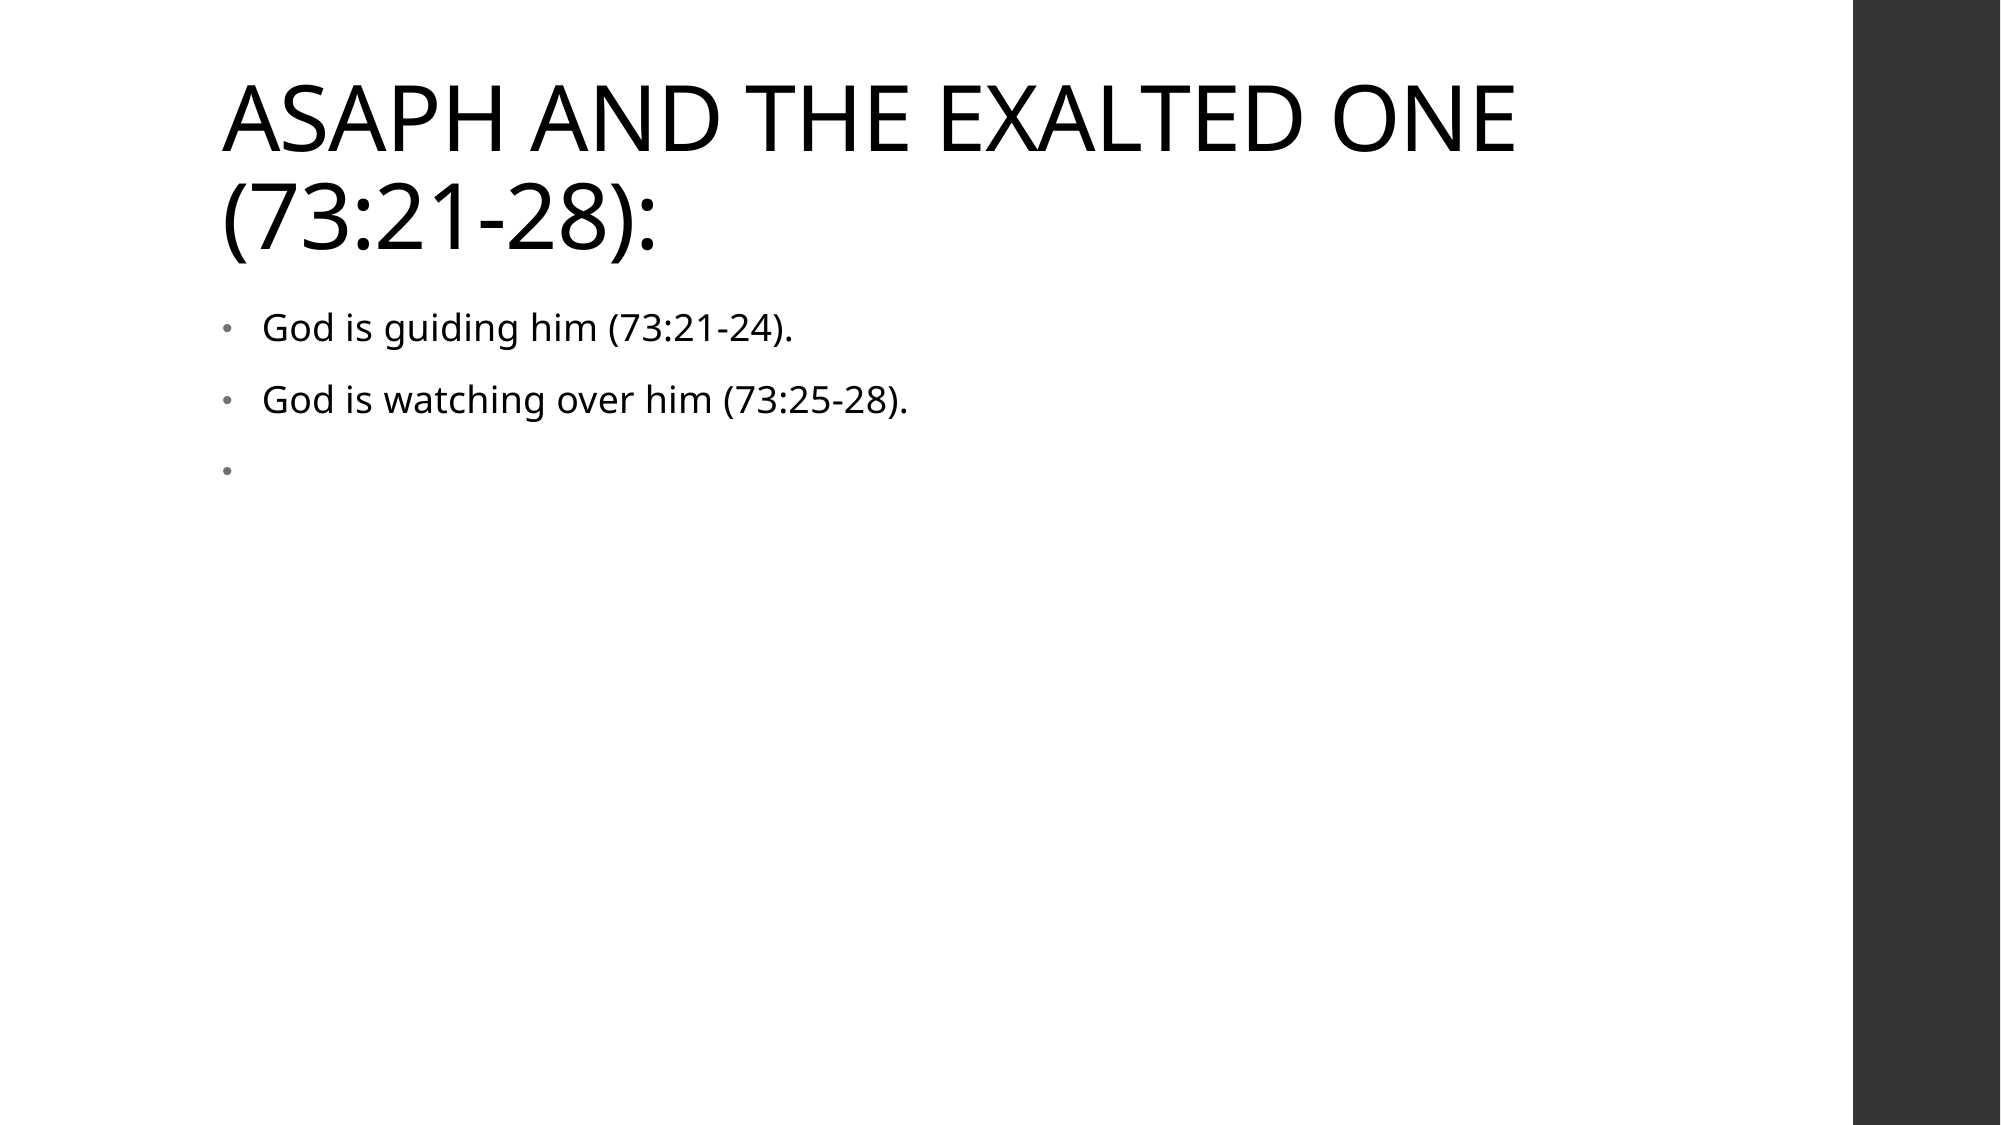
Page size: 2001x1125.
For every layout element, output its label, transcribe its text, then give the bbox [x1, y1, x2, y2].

title ASAPH AND THE EXALTED ONE (73:21-28): [206, 60, 1797, 278]
list God is guiding him (73:21-24). God is watching over him (73:25-28). [206, 299, 1617, 1014]
